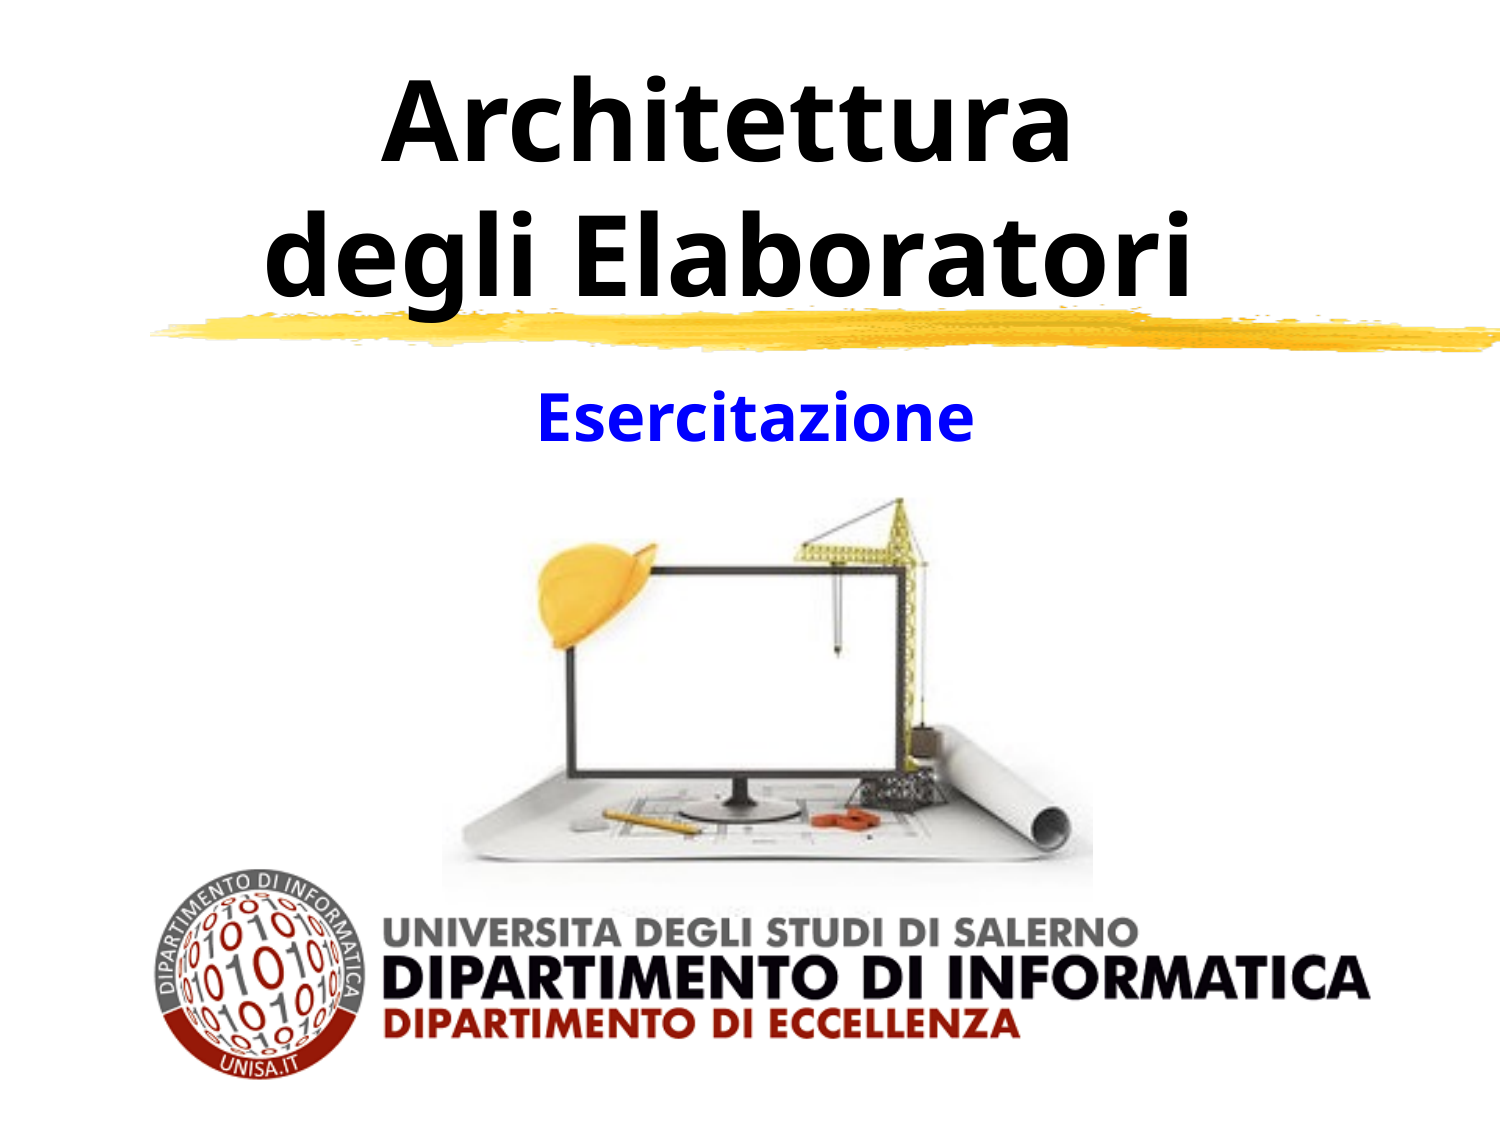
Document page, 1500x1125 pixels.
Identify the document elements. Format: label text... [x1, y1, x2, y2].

title Architettura degli Elaboratori [0, 90, 1459, 278]
text_box Esercitazione [419, 286, 1093, 575]
picture [442, 575, 1093, 810]
picture [137, 857, 371, 1094]
subtitle [371, 810, 1400, 1098]
picture [150, 299, 419, 363]
picture [1093, 299, 1500, 363]
